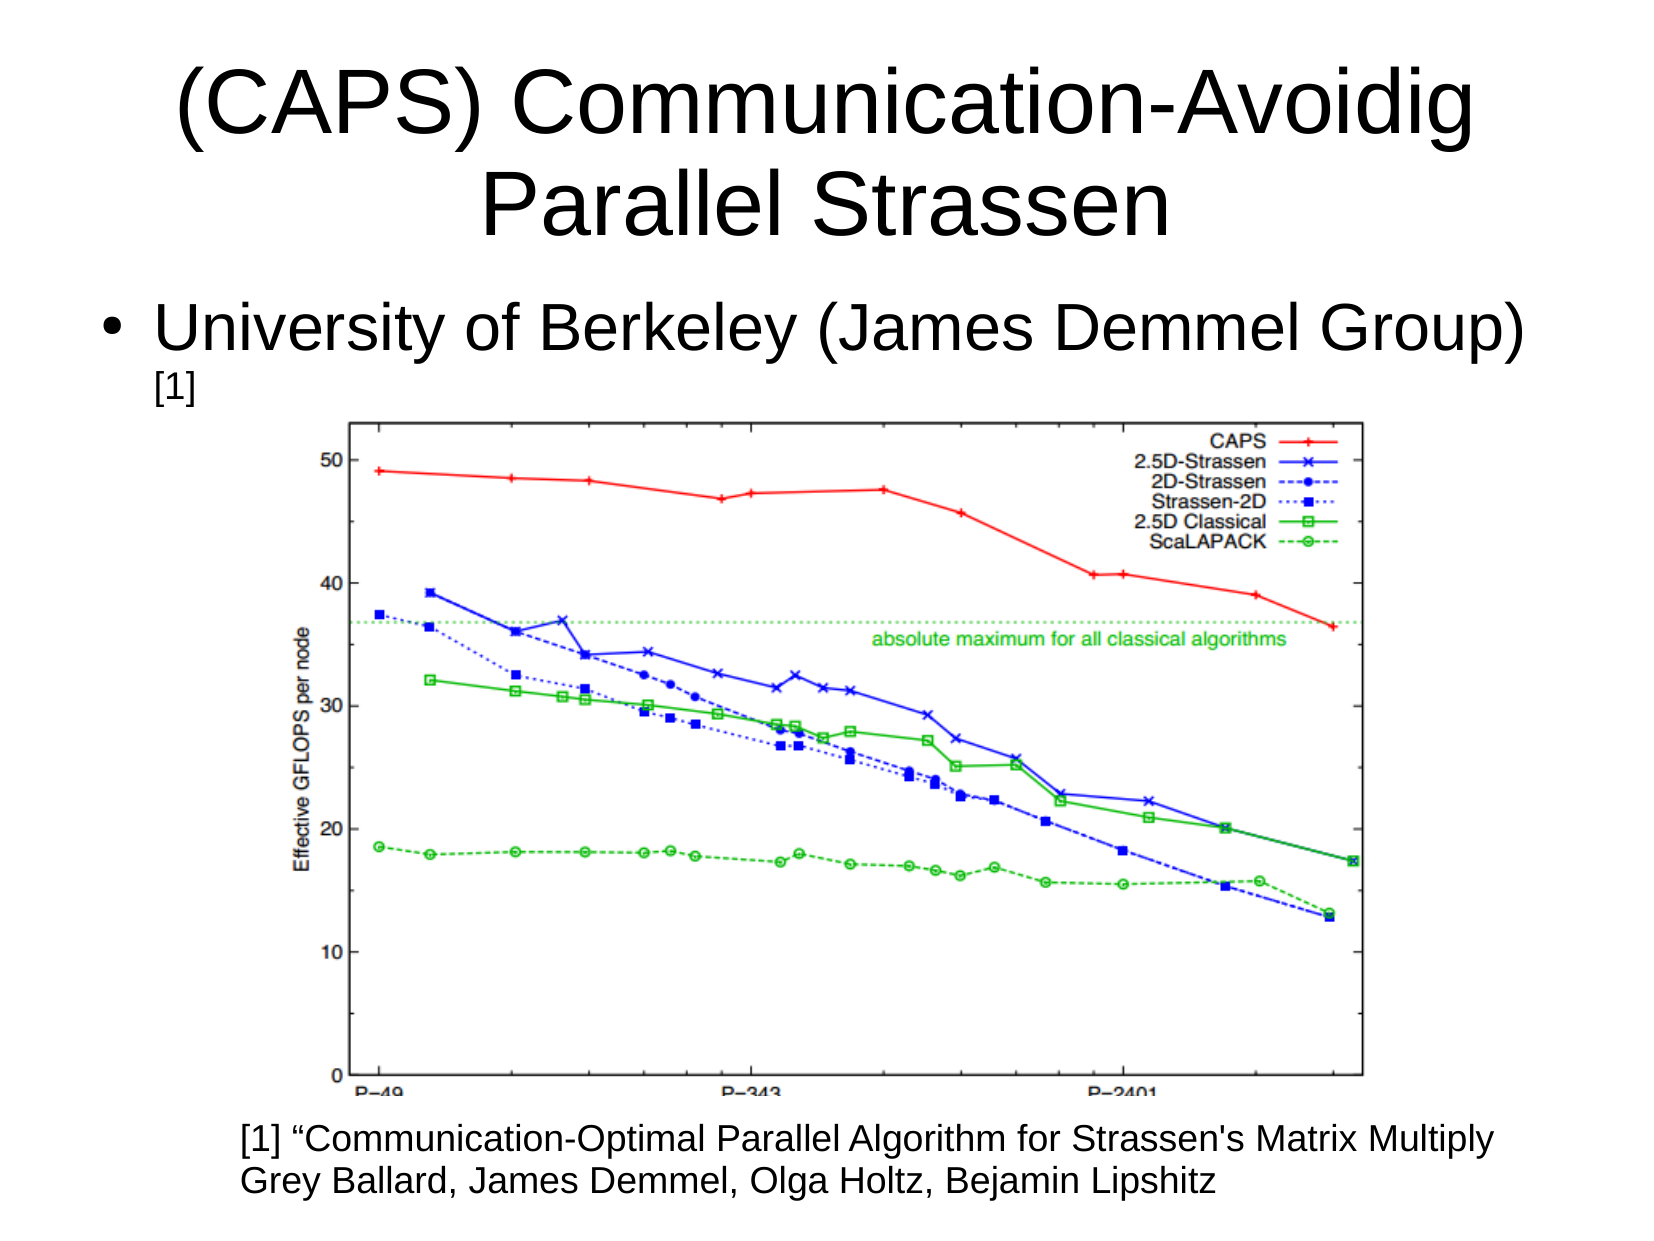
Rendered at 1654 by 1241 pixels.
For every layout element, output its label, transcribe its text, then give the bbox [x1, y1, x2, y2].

text_box [1170, 480, 1200, 551]
text_box [1] “Communication-Optimal Parallel Algorithm for Strassen's Matrix Multiply Grey Ballard, James Demmel, Olga Holtz, Bejamin Lipshitz [225, 1110, 1606, 1209]
picture [209, 634, 1366, 1096]
title (CAPS) Communication-Avoidig Parallel Strassen [82, 49, 1571, 257]
list University of Berkeley (James Demmel Group)[1] [82, 290, 1571, 634]
